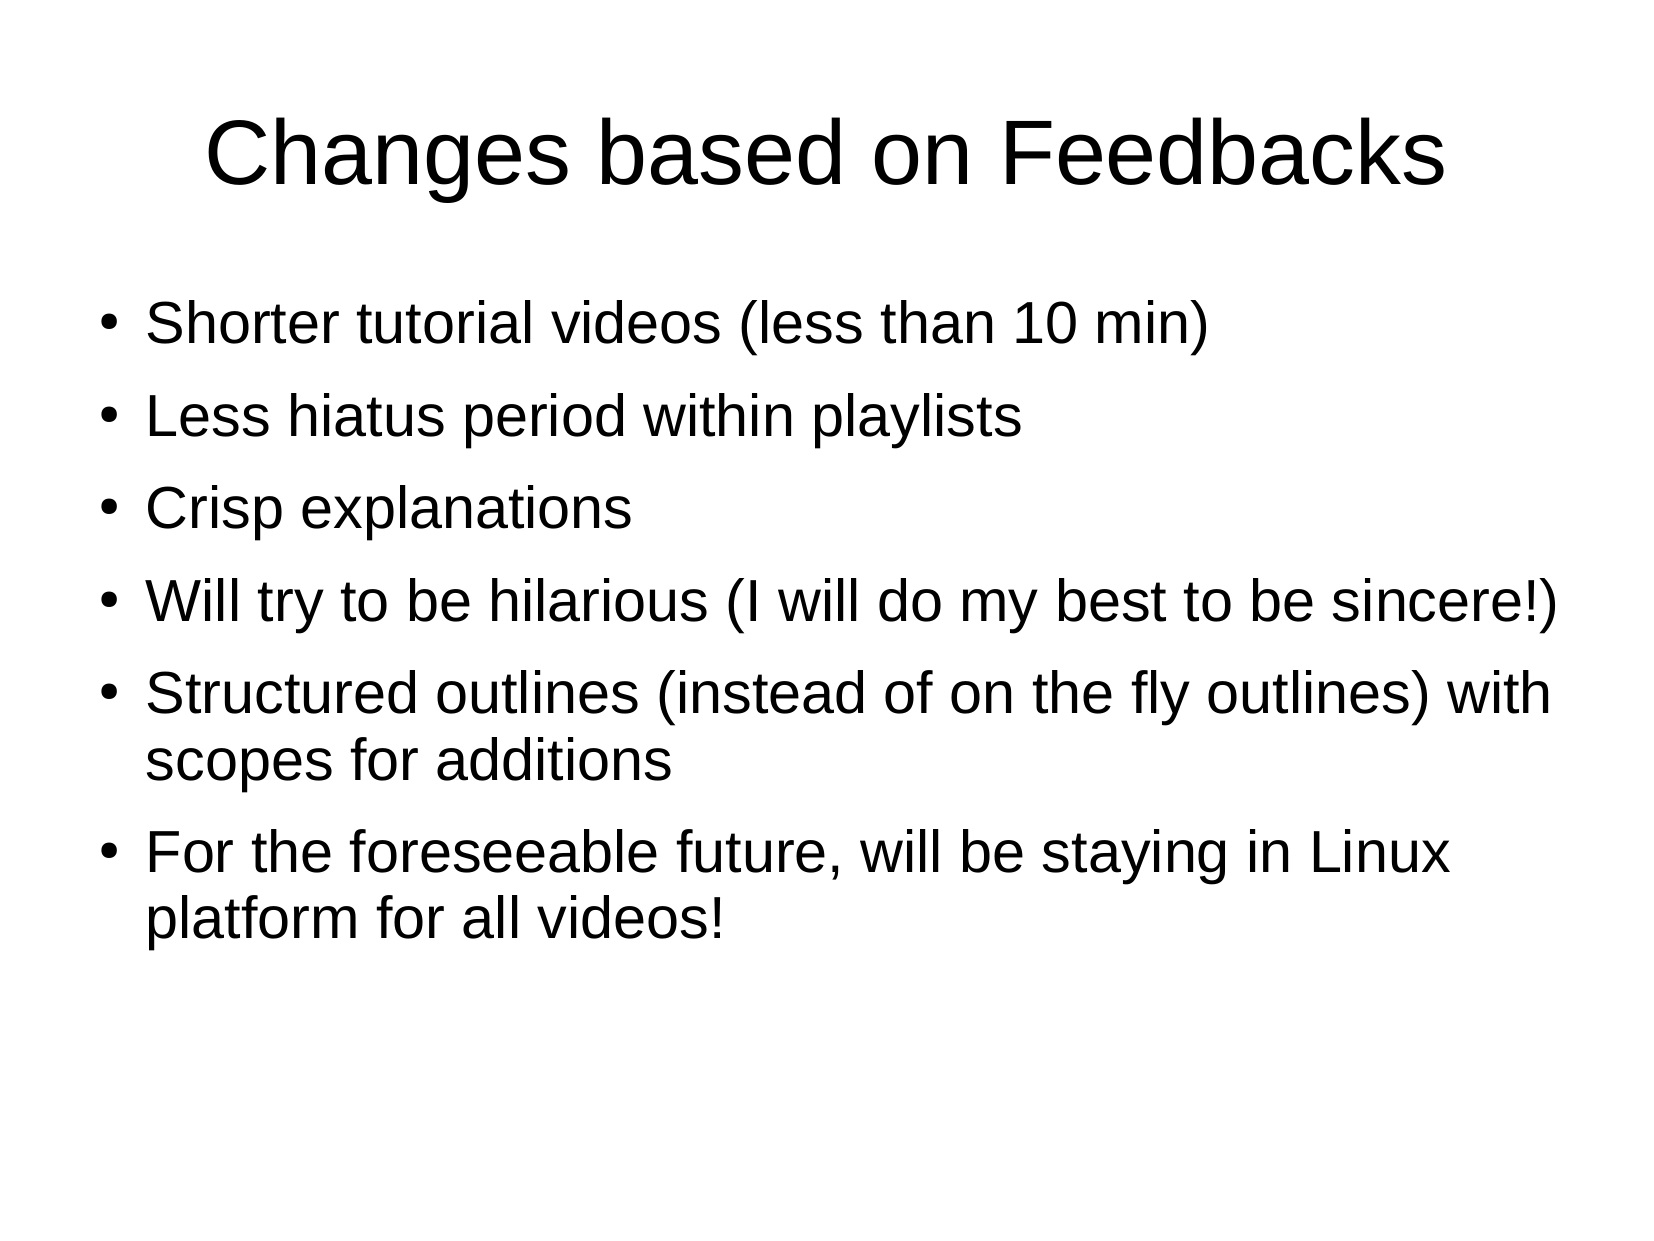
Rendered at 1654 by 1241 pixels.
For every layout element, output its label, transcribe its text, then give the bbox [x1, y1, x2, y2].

title Changes based on Feedbacks [82, 49, 1571, 257]
list Shorter tutorial videos (less than 10 min) Less hiatus period within playlists Crisp explanations Will try to be hilarious (I will do my best to be sincere!) Structured outlines (instead of on the fly outlines) with scopes for additions For the foreseeable future, will be staying in Linux platform for all videos! [82, 290, 1571, 1010]
